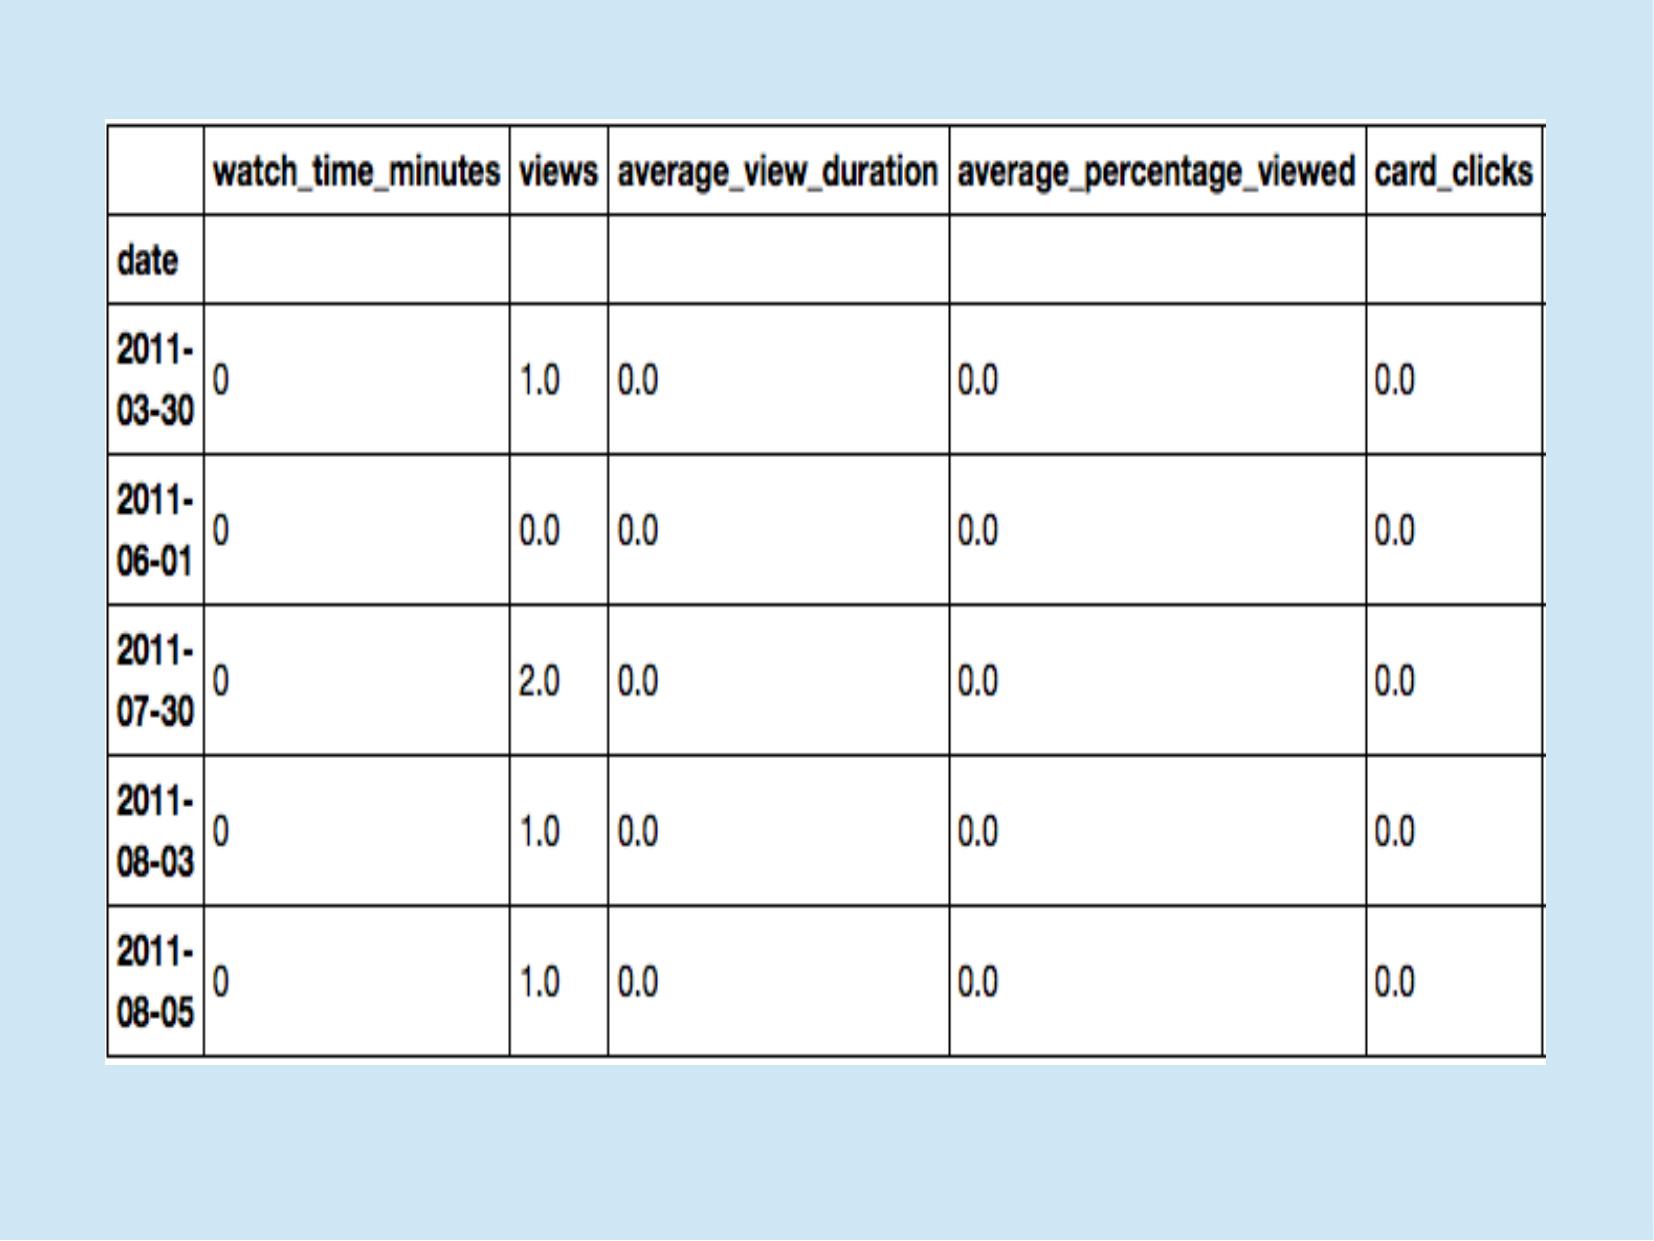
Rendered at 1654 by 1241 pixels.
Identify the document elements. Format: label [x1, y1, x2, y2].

picture [105, 119, 1546, 1066]
